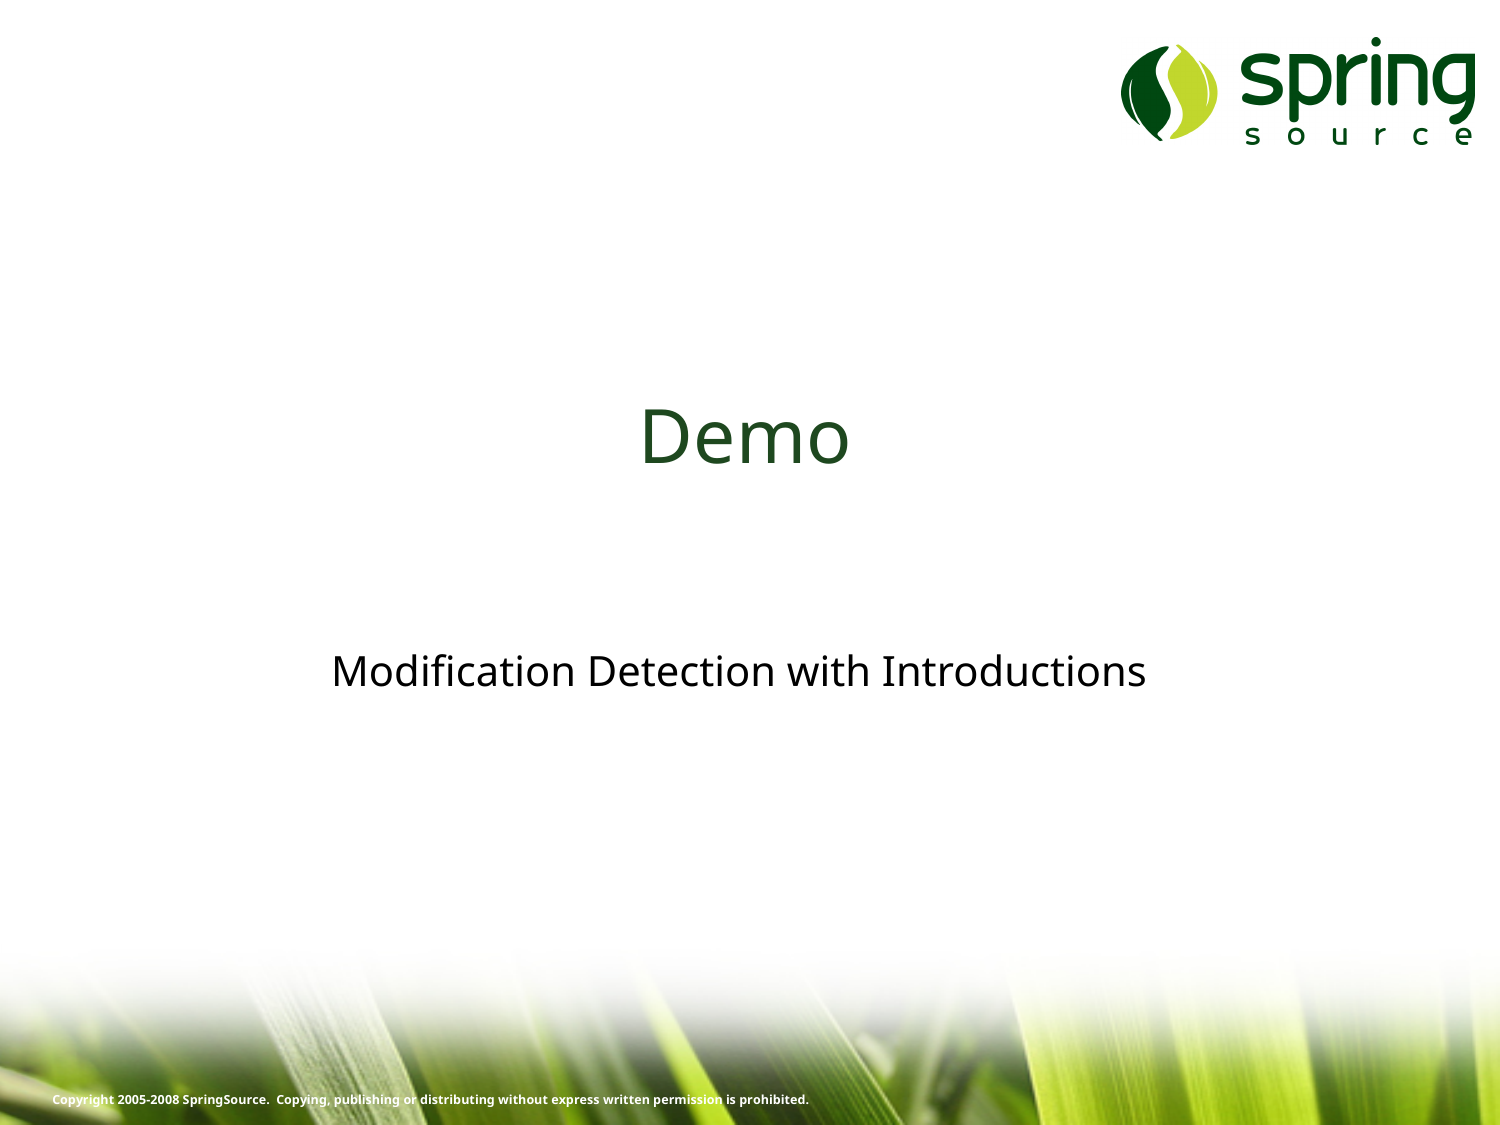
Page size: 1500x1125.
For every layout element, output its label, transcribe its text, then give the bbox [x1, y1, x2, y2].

title Demo [107, 340, 1383, 529]
subtitle Modification Detection with Introductions [214, 499, 1265, 788]
picture [0, 944, 1500, 1125]
picture [1121, 37, 1475, 145]
